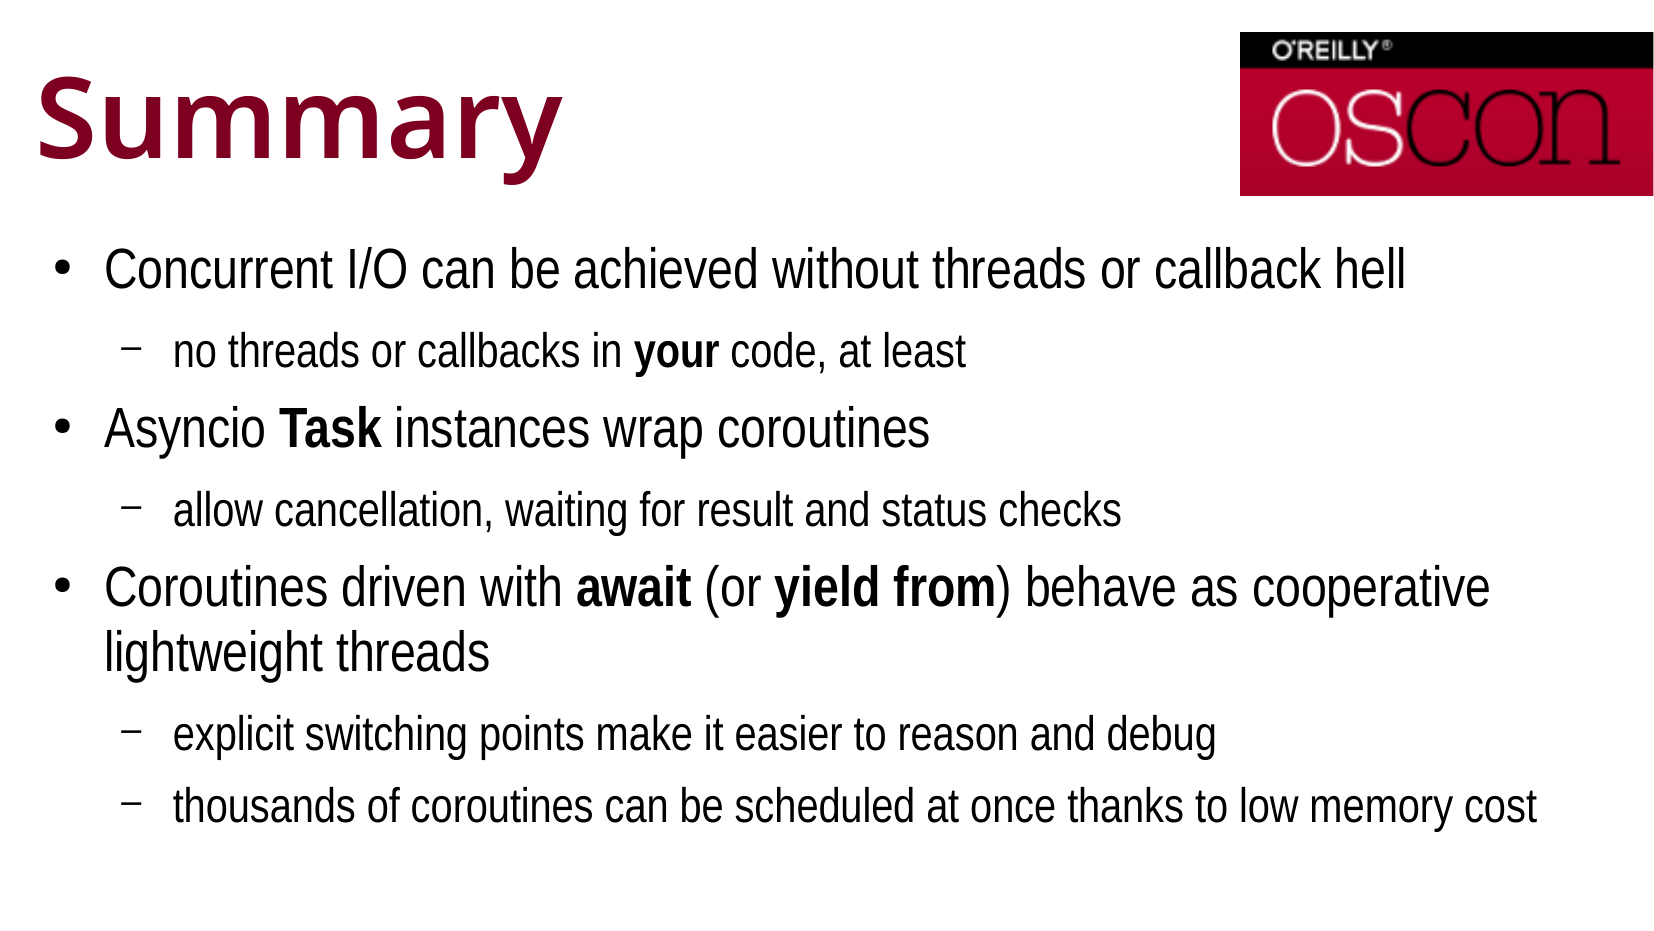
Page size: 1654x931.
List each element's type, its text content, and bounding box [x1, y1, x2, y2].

title Summary [35, 37, 1240, 193]
picture [1240, 32, 1654, 196]
list Concurrent I/O can be achieved without threads or callback hell no threads or callbacks in your code, at least Asyncio Task instances wrap coroutines allow cancellation, waiting for result and status checks Coroutines driven with await (or yield from) behave as cooperative lightweight threads explicit switching points make it easier to reason and debug thousands of coroutines can be scheduled at once thanks to low memory cost [35, 236, 1571, 875]
